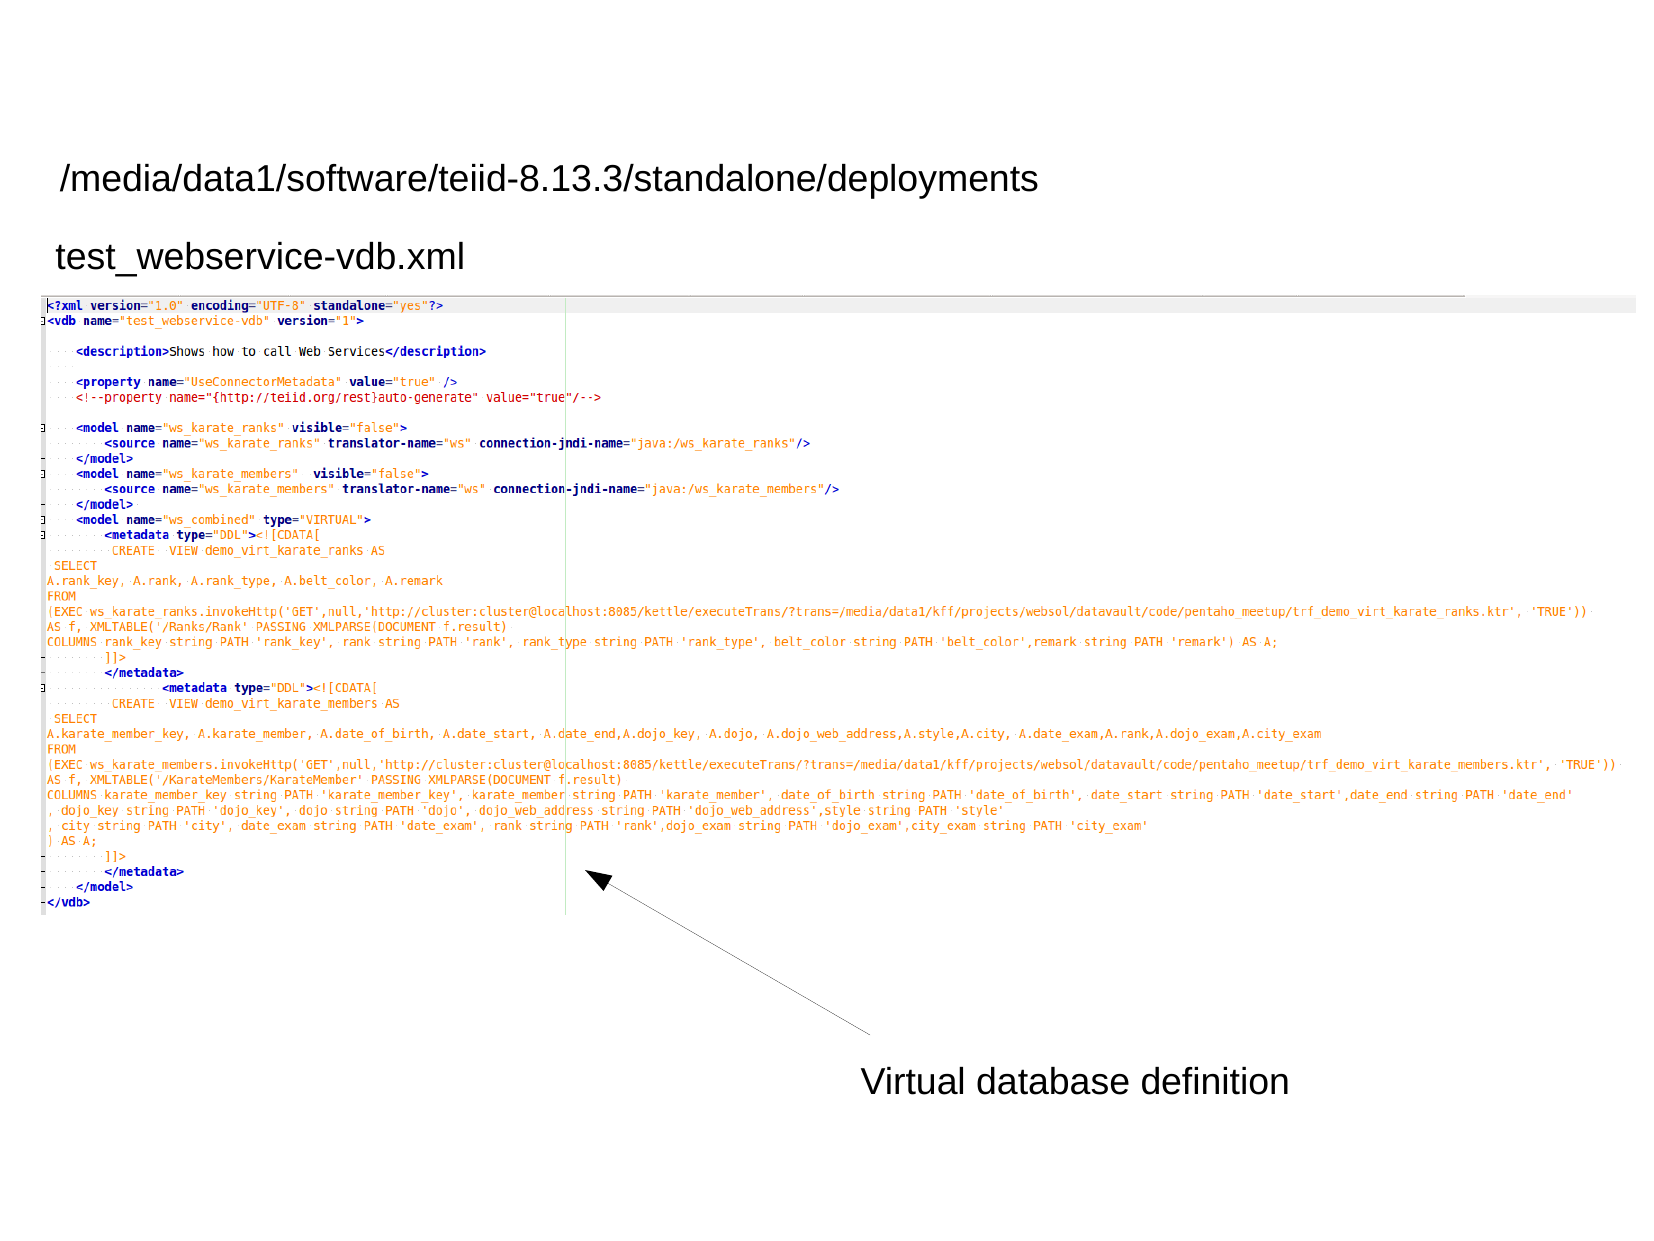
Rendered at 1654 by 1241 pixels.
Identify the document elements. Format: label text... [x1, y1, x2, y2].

text_box Virtual database definition [845, 1053, 1306, 1111]
text_box test_webservice-vdb.xml [40, 228, 481, 286]
picture [41, 295, 1636, 916]
text_box /media/data1/software/teiid-8.13.3/standalone/deployments [45, 150, 1055, 207]
